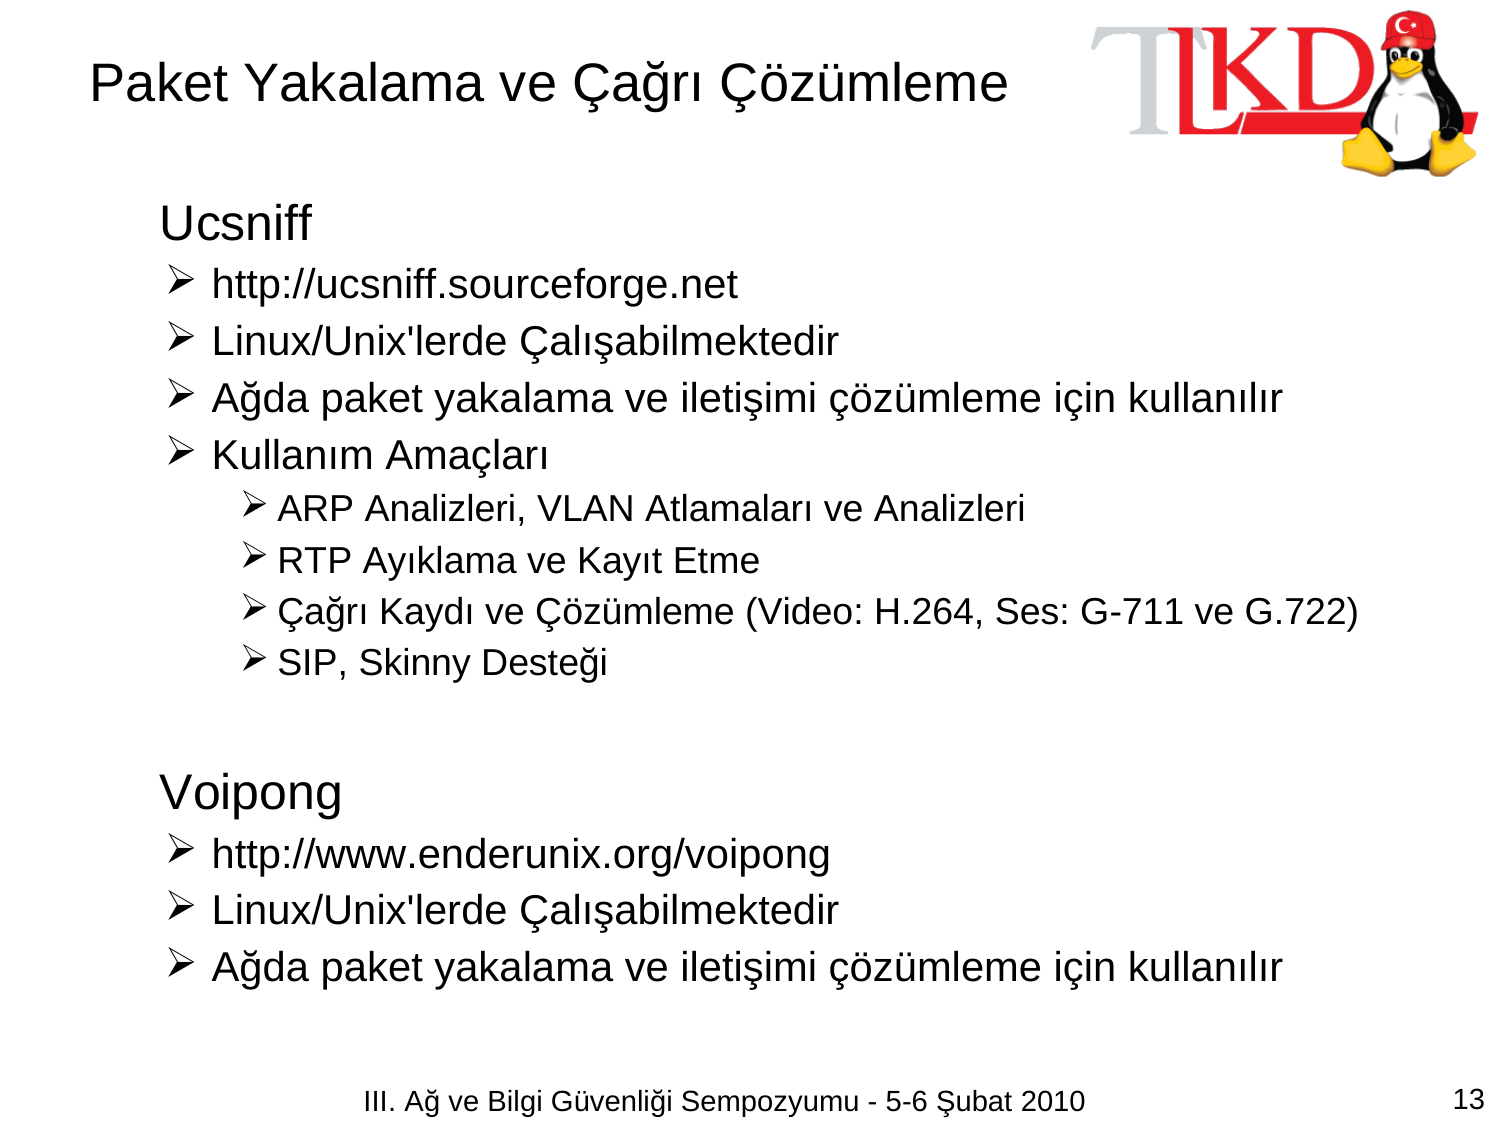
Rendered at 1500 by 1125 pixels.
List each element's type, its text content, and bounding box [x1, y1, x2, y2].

picture [1087, 0, 1491, 188]
list Ucsniff http://ucsniff.sourceforge.net Linux/Unix'lerde Çalışabilmektedir Ağda paket yakalama ve iletişimi çözümleme için kullanılır Kullanım Amaçları ARP Analizleri, VLAN Atlamaları ve Analizleri RTP Ayıklama ve Kayıt Etme Çağrı Kaydı ve Çözümleme (Video: H.264, Ses: G-711 ve G.722) SIP, Skinny Desteği Voipong http://www.enderunix.org/voipong Linux/Unix'lerde Çalışabilmektedir Ağda paket yakalama ve iletişimi çözümleme için kullanılır [75, 187, 1426, 1005]
title Paket Yakalama ve Çağrı Çözümleme [75, 45, 1070, 151]
